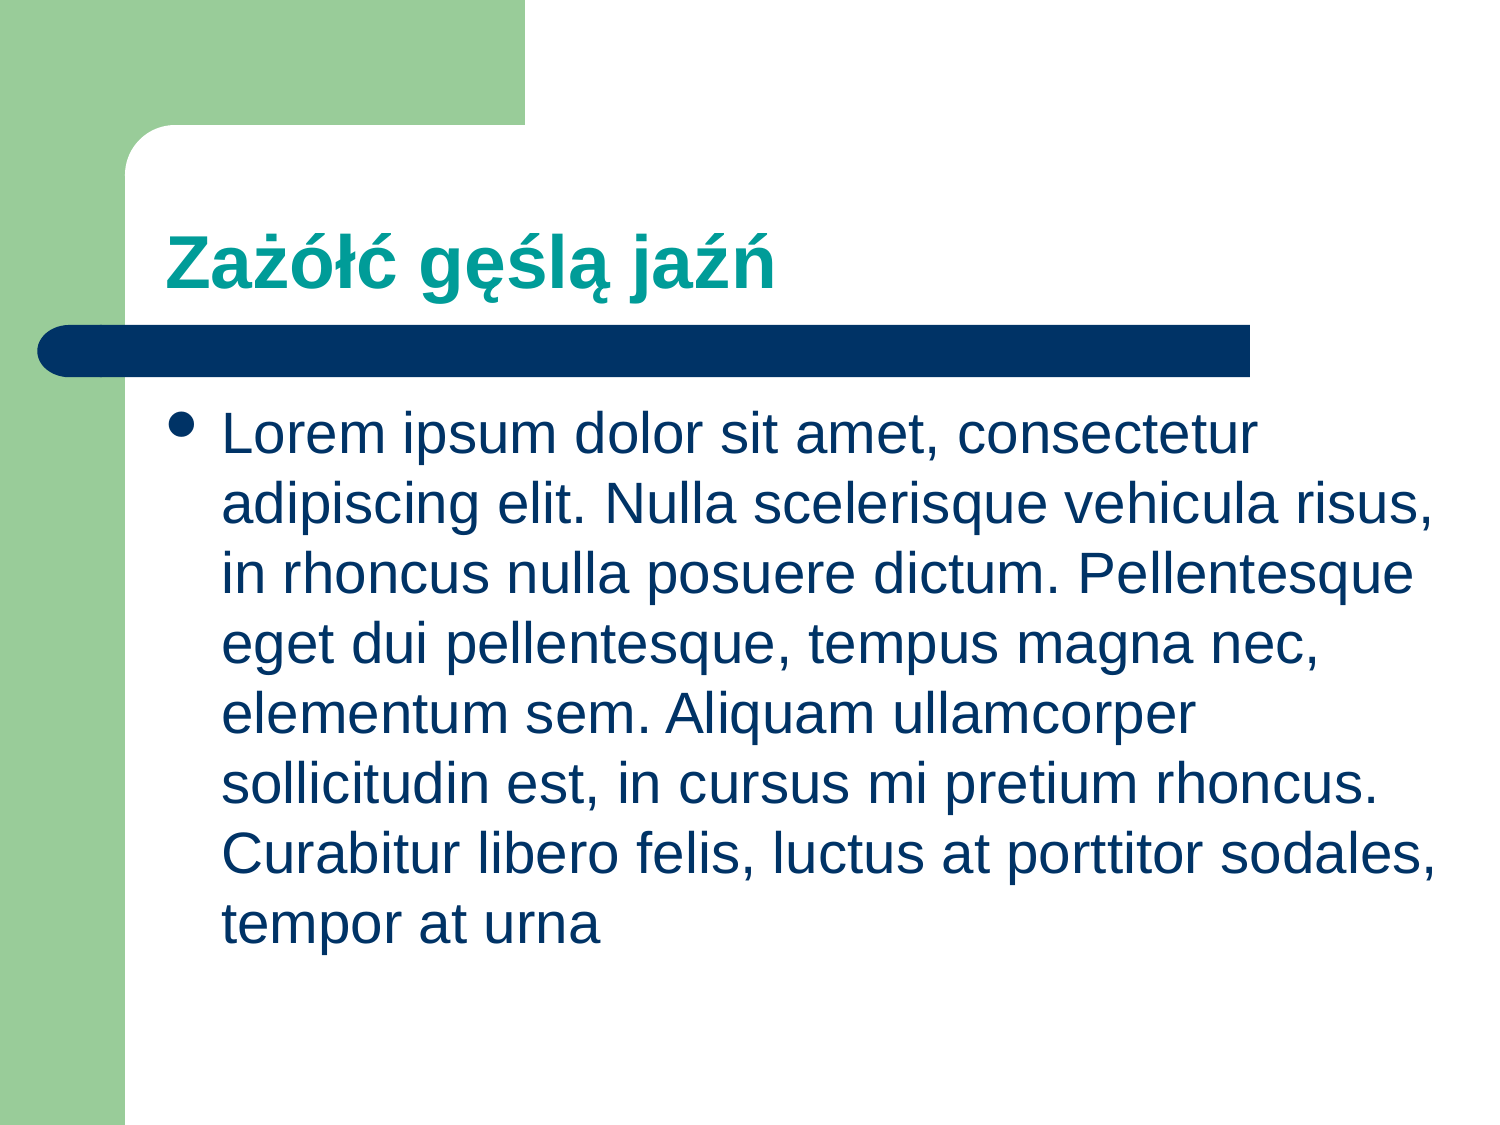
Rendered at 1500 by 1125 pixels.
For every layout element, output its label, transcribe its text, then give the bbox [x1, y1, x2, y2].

title Zażółć gęślą jaźń [150, 125, 1463, 313]
list Lorem ipsum dolor sit amet, consectetur adipiscing elit. Nulla scelerisque vehicula risus, in rhoncus nulla posuere dictum. Pellentesque eget dui pellentesque, tempus magna nec, elementum sem. Aliquam ullamcorper sollicitudin est, in cursus mi pretium rhoncus. Curabitur libero felis, luctus at porttitor sodales, tempor at urna [150, 387, 1463, 1000]
